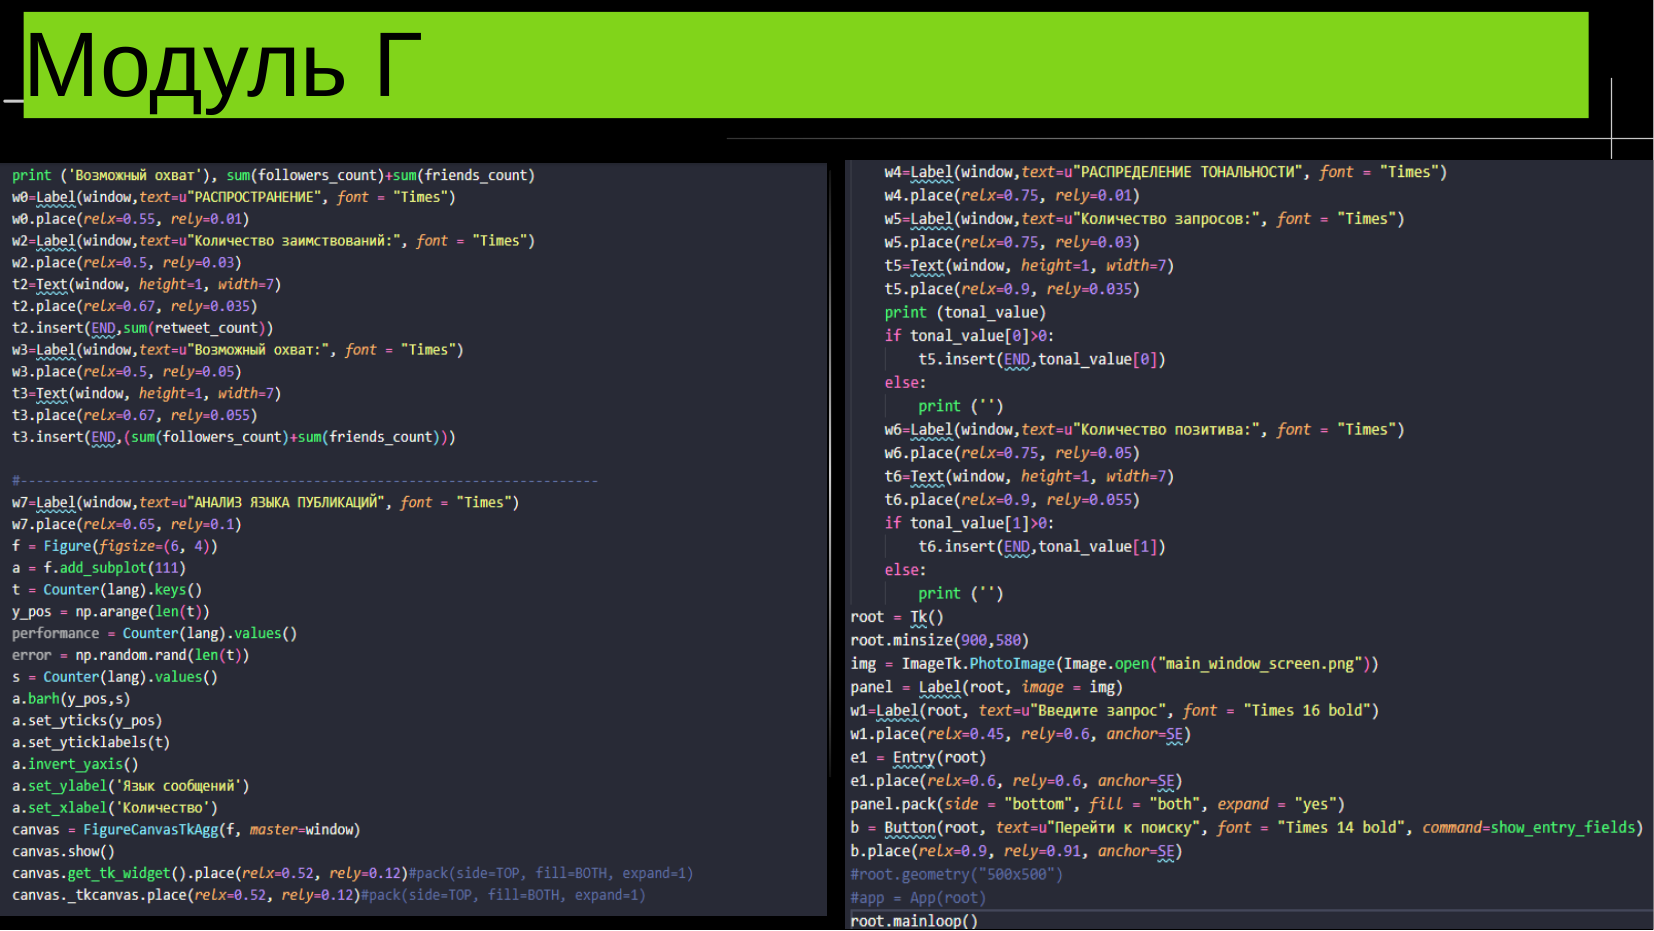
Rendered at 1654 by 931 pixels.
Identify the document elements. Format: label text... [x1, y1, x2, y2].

picture [845, 160, 1654, 929]
picture [0, 163, 827, 916]
title Модуль Г [23, 11, 1589, 119]
